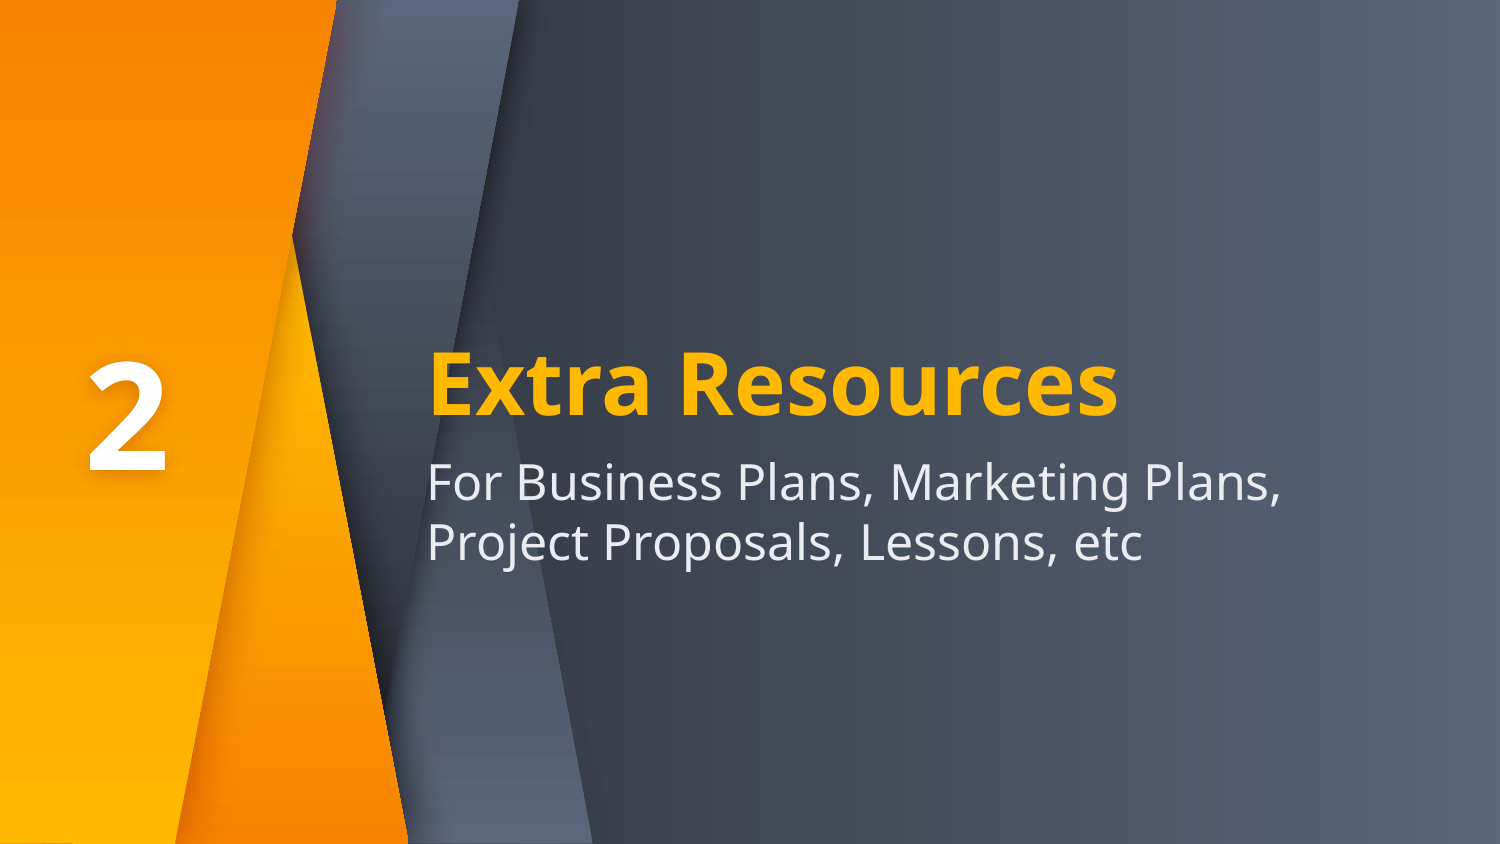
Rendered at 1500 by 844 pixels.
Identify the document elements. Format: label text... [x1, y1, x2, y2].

text_box 2 [0, 0, 255, 844]
text_box For Business Plans, Marketing Plans, Project Proposals, Lessons, etc [425, 450, 1388, 514]
text_box Extra Resources [425, 329, 1388, 435]
